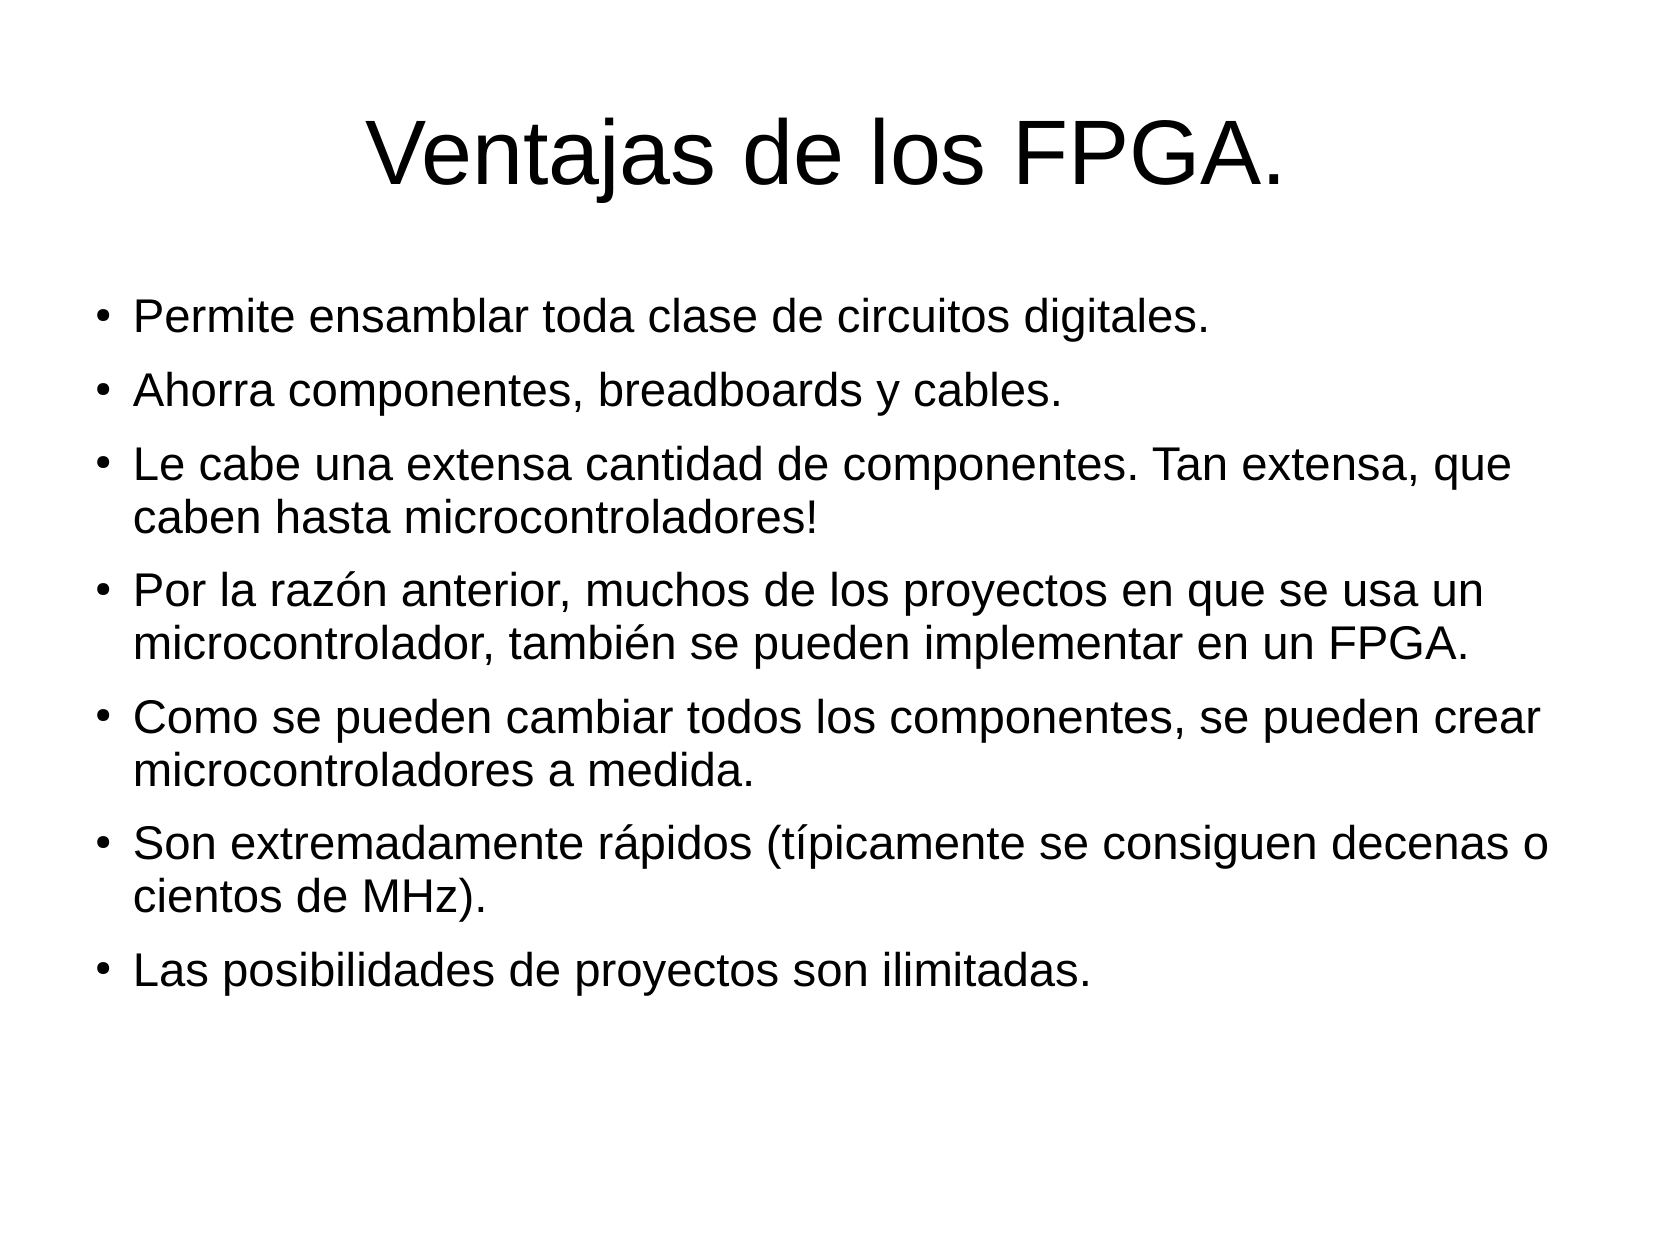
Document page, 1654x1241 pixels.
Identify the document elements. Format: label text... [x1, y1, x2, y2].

list Permite ensamblar toda clase de circuitos digitales. Ahorra componentes, breadboards y cables. Le cabe una extensa cantidad de componentes. Tan extensa, que caben hasta microcontroladores! Por la razón anterior, muchos de los proyectos en que se usa un microcontrolador, también se pueden implementar en un FPGA. Como se pueden cambiar todos los componentes, se pueden crear microcontroladores a medida. Son extremadamente rápidos (típicamente se consiguen decenas o cientos de MHz). Las posibilidades de proyectos son ilimitadas. [82, 290, 1571, 1010]
title Ventajas de los FPGA. [82, 49, 1571, 257]
